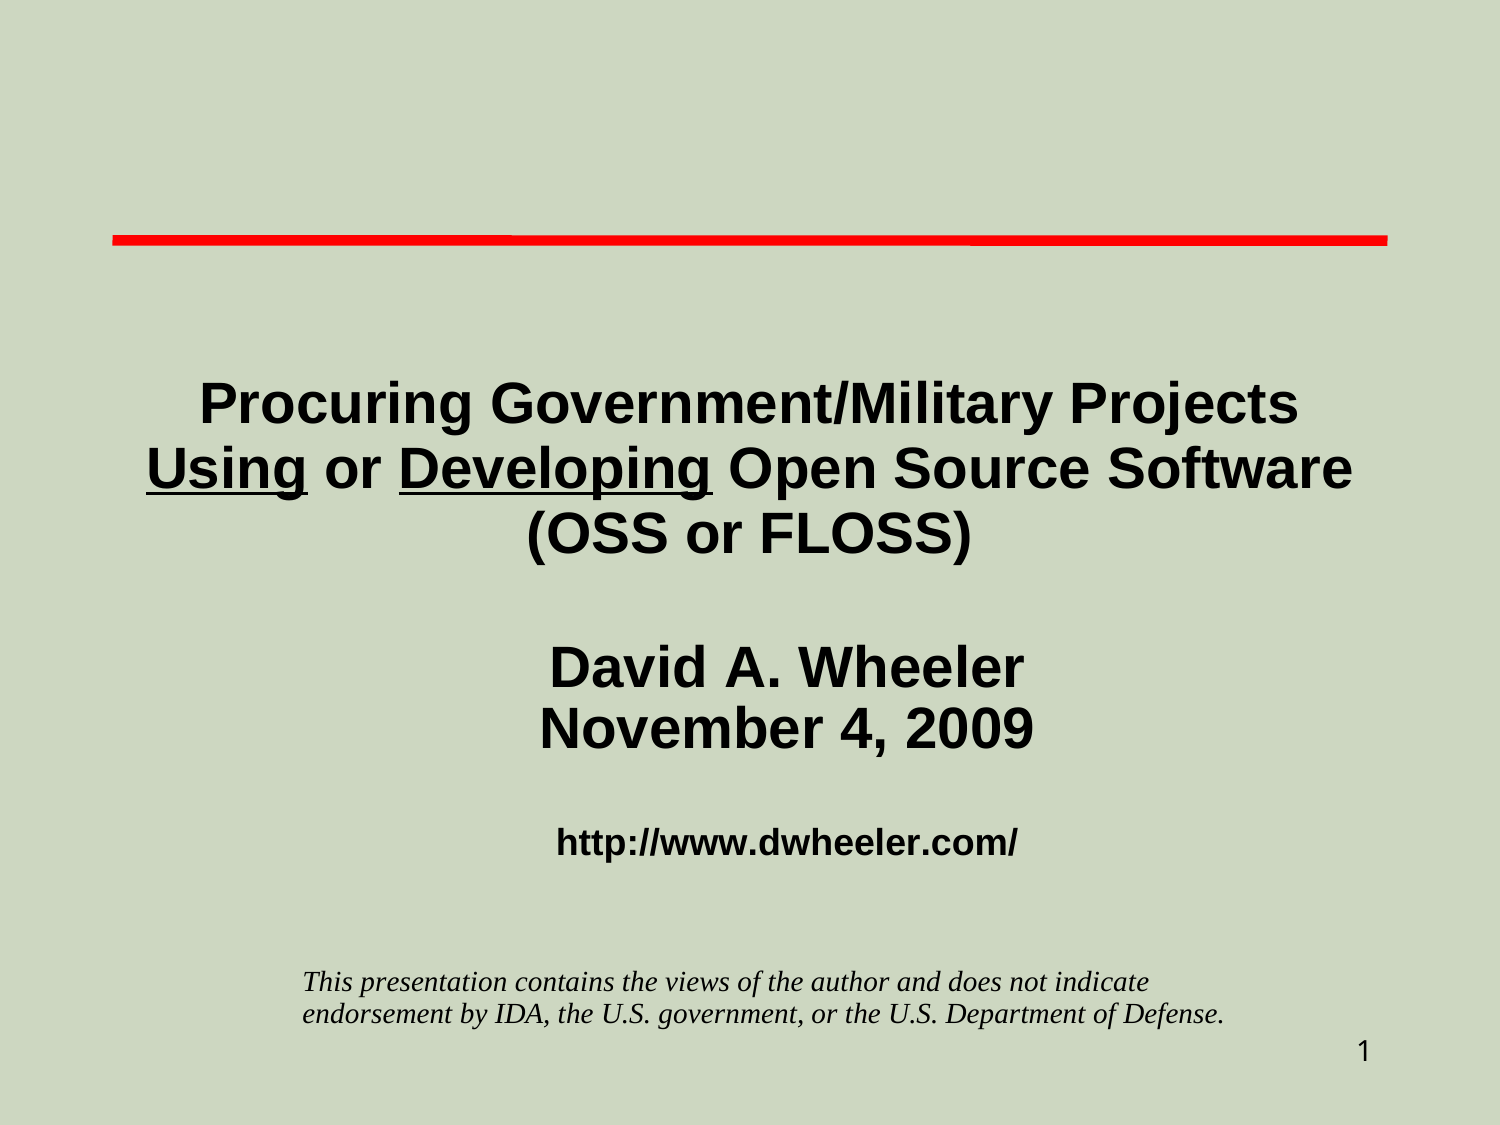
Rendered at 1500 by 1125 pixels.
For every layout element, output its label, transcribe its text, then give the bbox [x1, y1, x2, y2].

title Procuring Government/Military Projects Using or Developing Open Source Software (OSS or FLOSS) [112, 363, 1388, 575]
text_box David A. Wheeler November 4, 2009 http://www.dwheeler.com/ [225, 637, 1276, 926]
text_box This presentation contains the views of the author and does not indicate endorsement by IDA, the U.S. government, or the U.S. Department of Defense. [287, 957, 1276, 1039]
